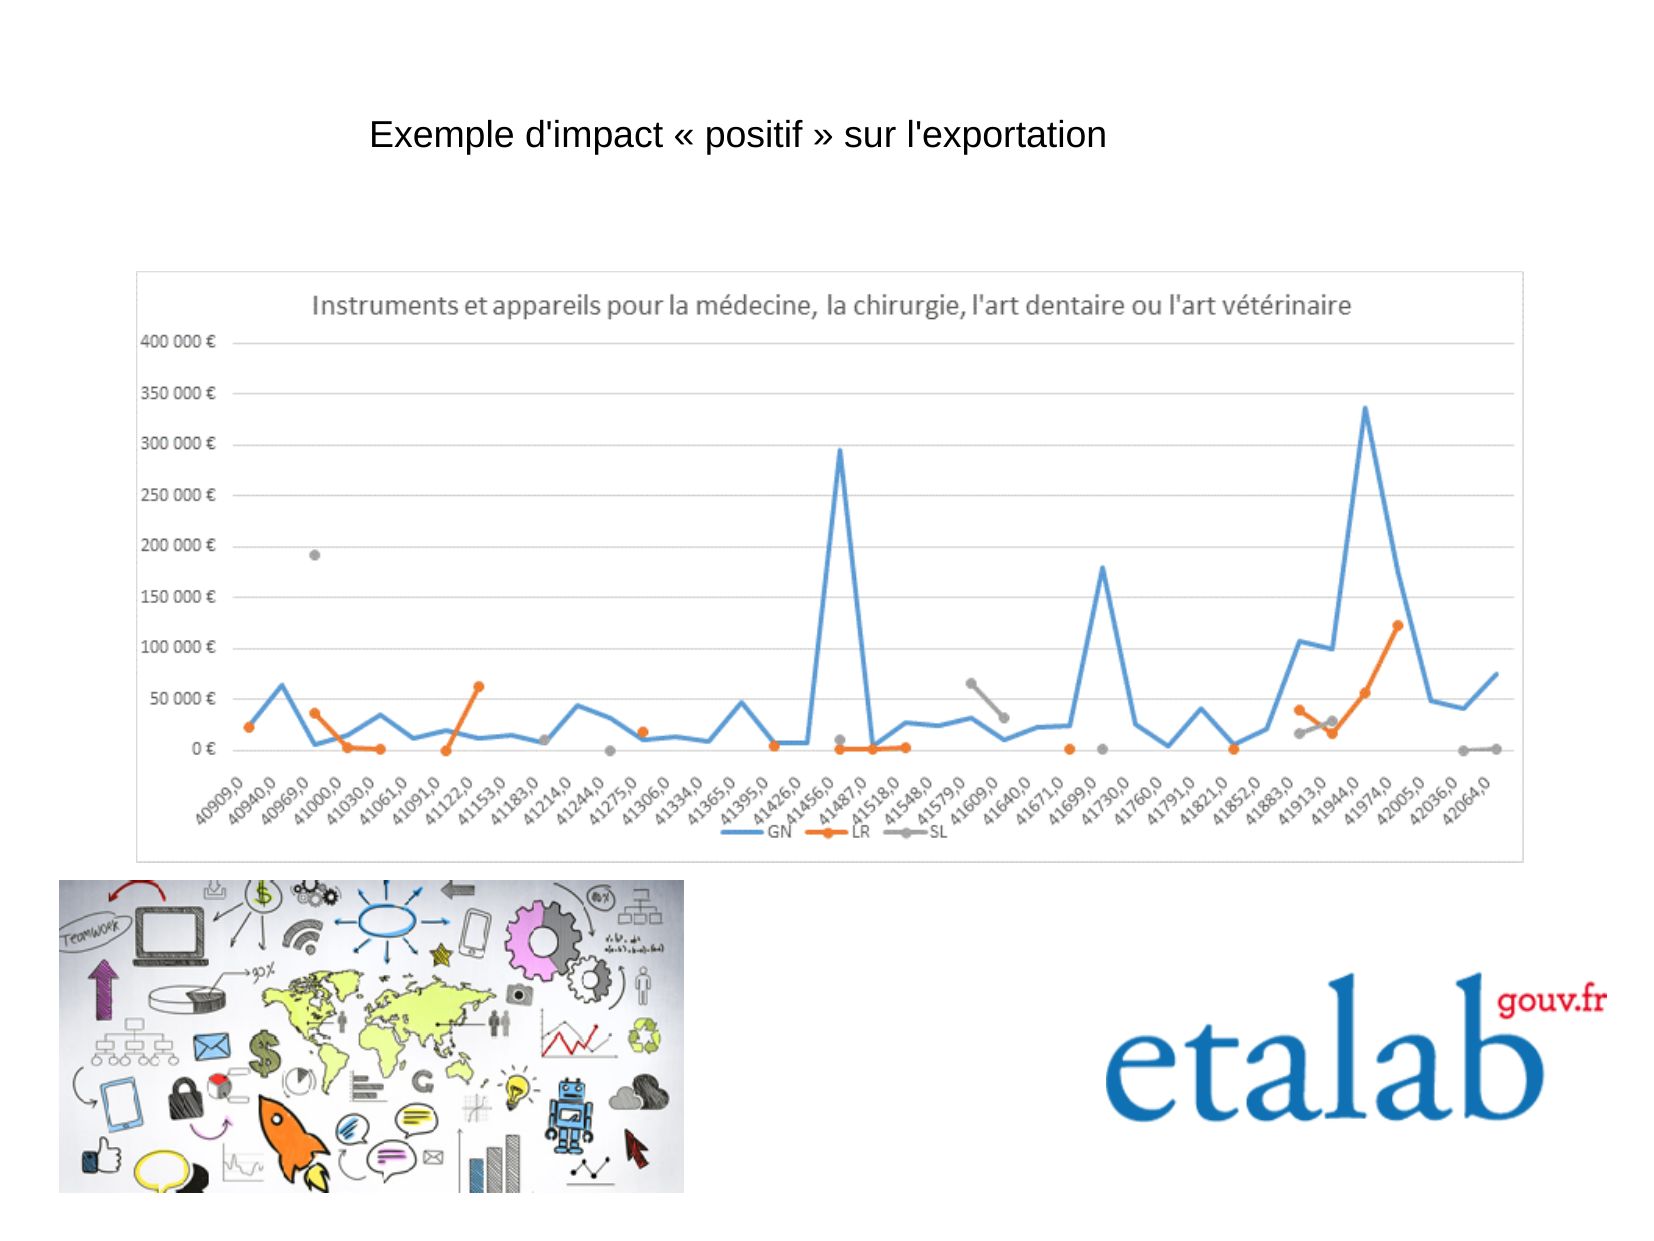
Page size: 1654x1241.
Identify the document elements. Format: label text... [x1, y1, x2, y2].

picture [1106, 885, 1607, 1199]
picture [59, 880, 684, 1193]
picture [136, 271, 1524, 863]
text_box Exemple d'impact « positif » sur l'exportation [354, 106, 1276, 164]
